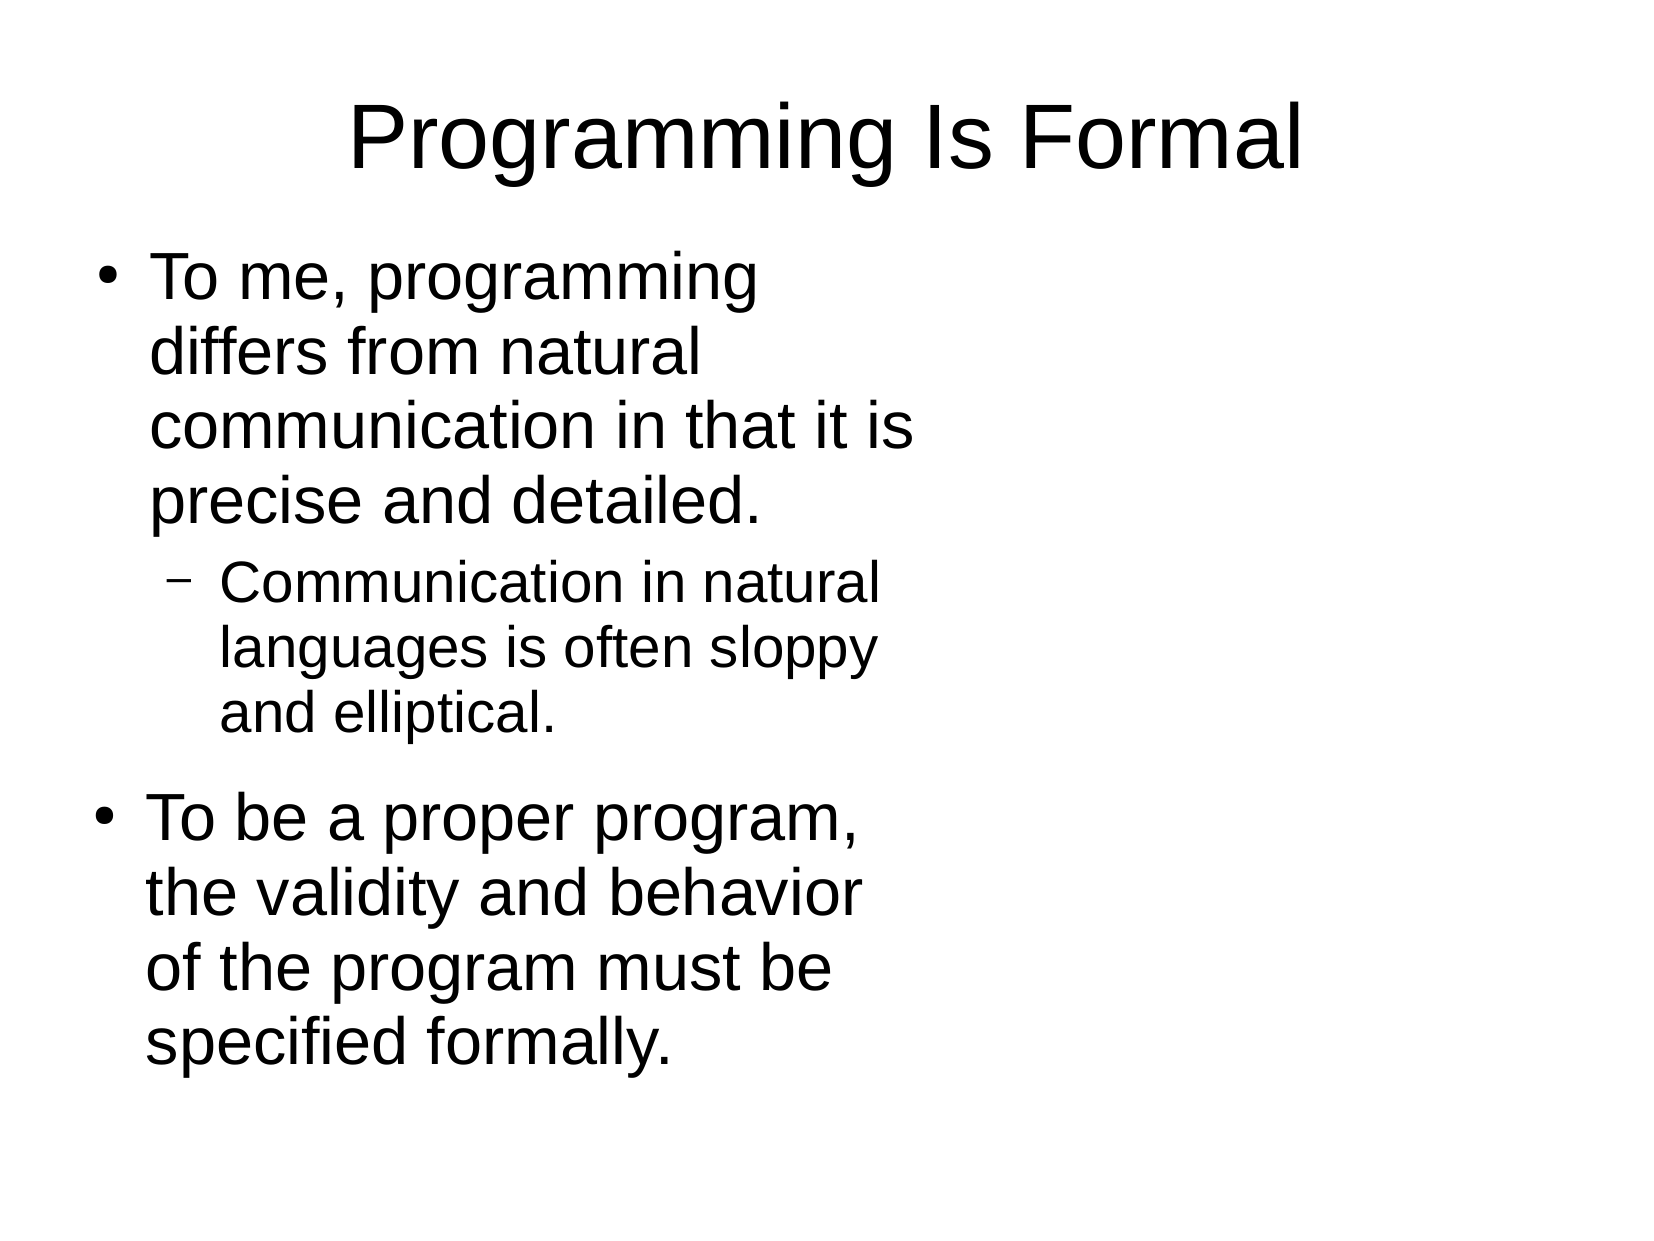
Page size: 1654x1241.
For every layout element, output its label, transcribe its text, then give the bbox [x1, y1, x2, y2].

list To me, programming differs from natural communication in that it is precise and detailed. Communication in natural languages is often sloppy and elliptical. [78, 238, 931, 766]
title Programming Is Formal [82, 49, 1571, 226]
list To be a proper program, the validity and behavior of the program must be specified formally. [75, 780, 916, 1109]
